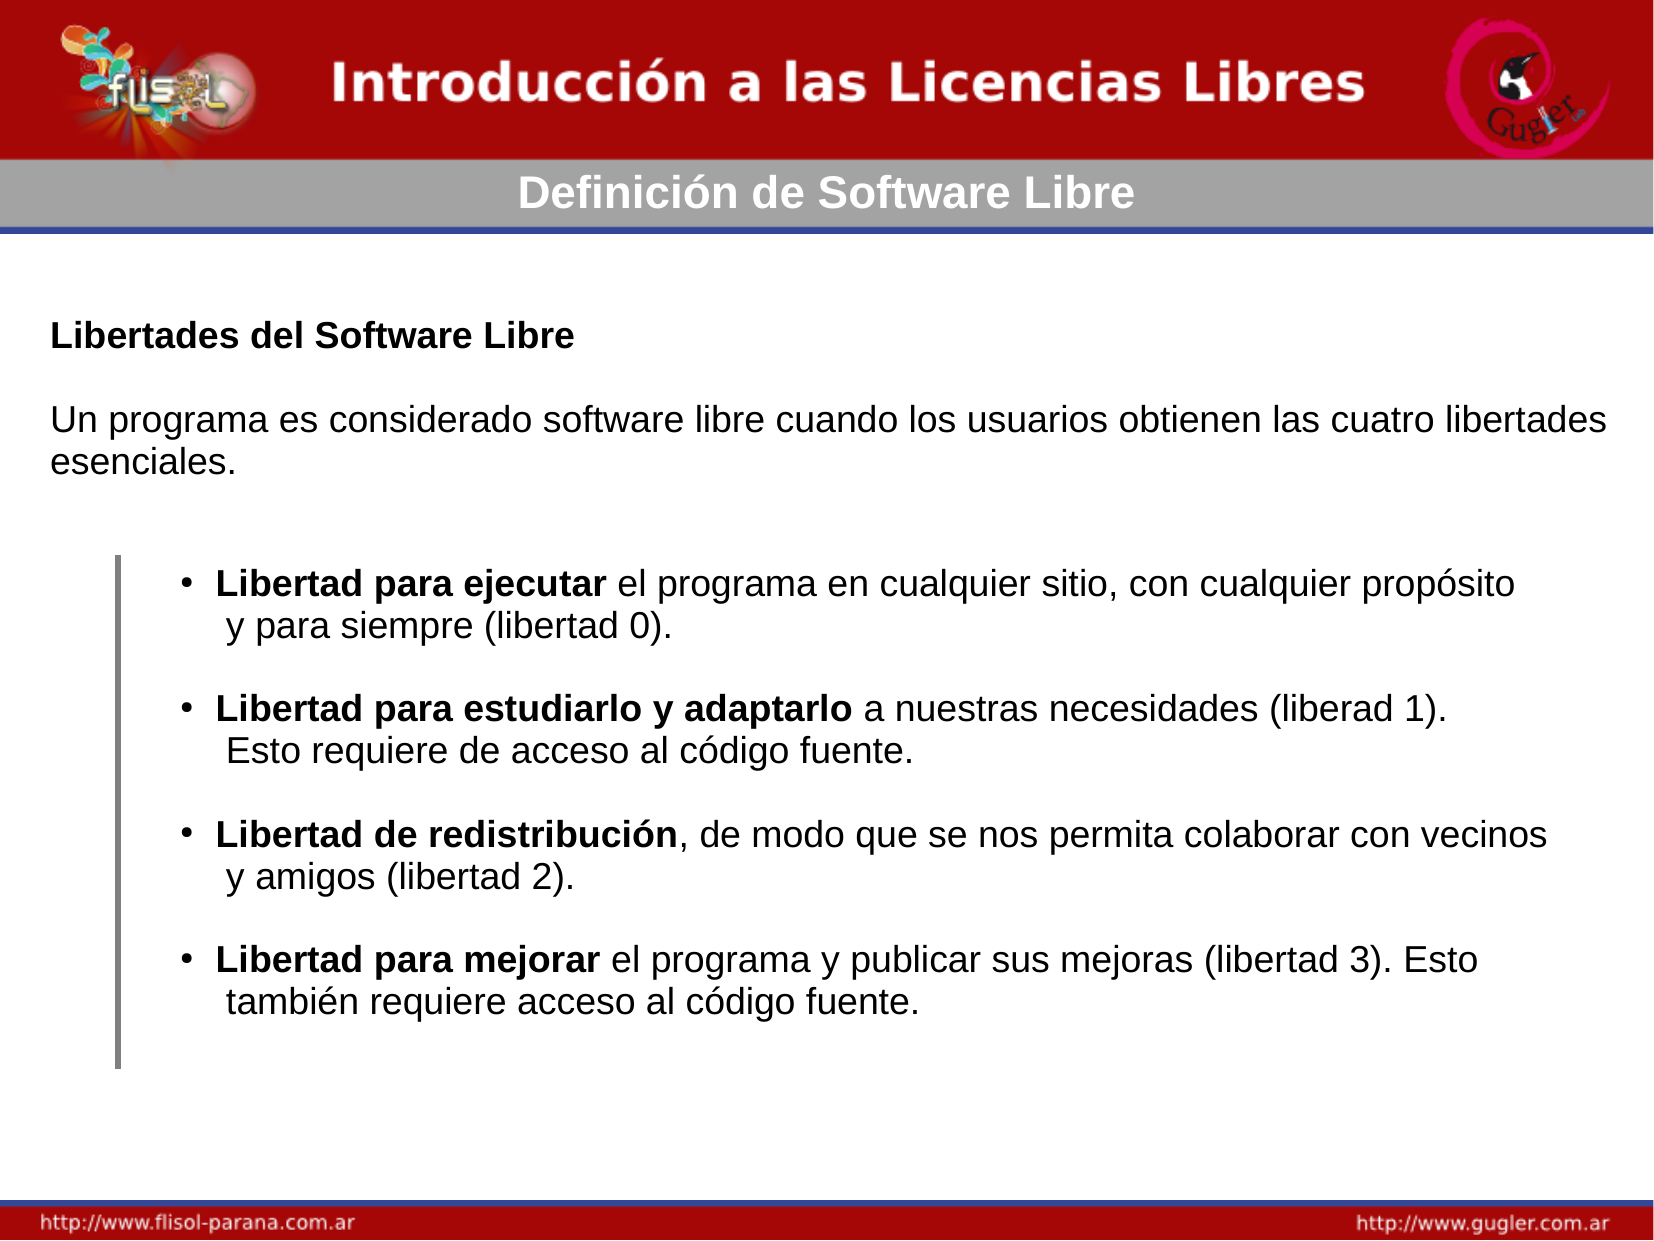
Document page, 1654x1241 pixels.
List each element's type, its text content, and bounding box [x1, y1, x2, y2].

text_box Definición de Software Libre [0, 159, 1654, 226]
text_box Libertades del Software Libre Un programa es considerado software libre cuando los usuarios obtienen las cuatro libertades esenciales. [35, 307, 1630, 490]
picture [0, 0, 1654, 159]
text_box Libertad para ejecutar el programa en cualquier sitio, con cualquier propósito y para siempre (libertad 0). Libertad para estudiarlo y adaptarlo a nuestras necesidades (liberad 1). Esto requiere de acceso al código fuente. Libertad de redistribución, de modo que se nos permita colaborar con vecinos y amigos (libertad 2). Libertad para mejorar el programa y publicar sus mejoras (libertad 3). Esto también requiere acceso al código fuente. [165, 555, 1563, 1030]
picture [0, 226, 1654, 234]
picture [0, 1200, 1654, 1241]
